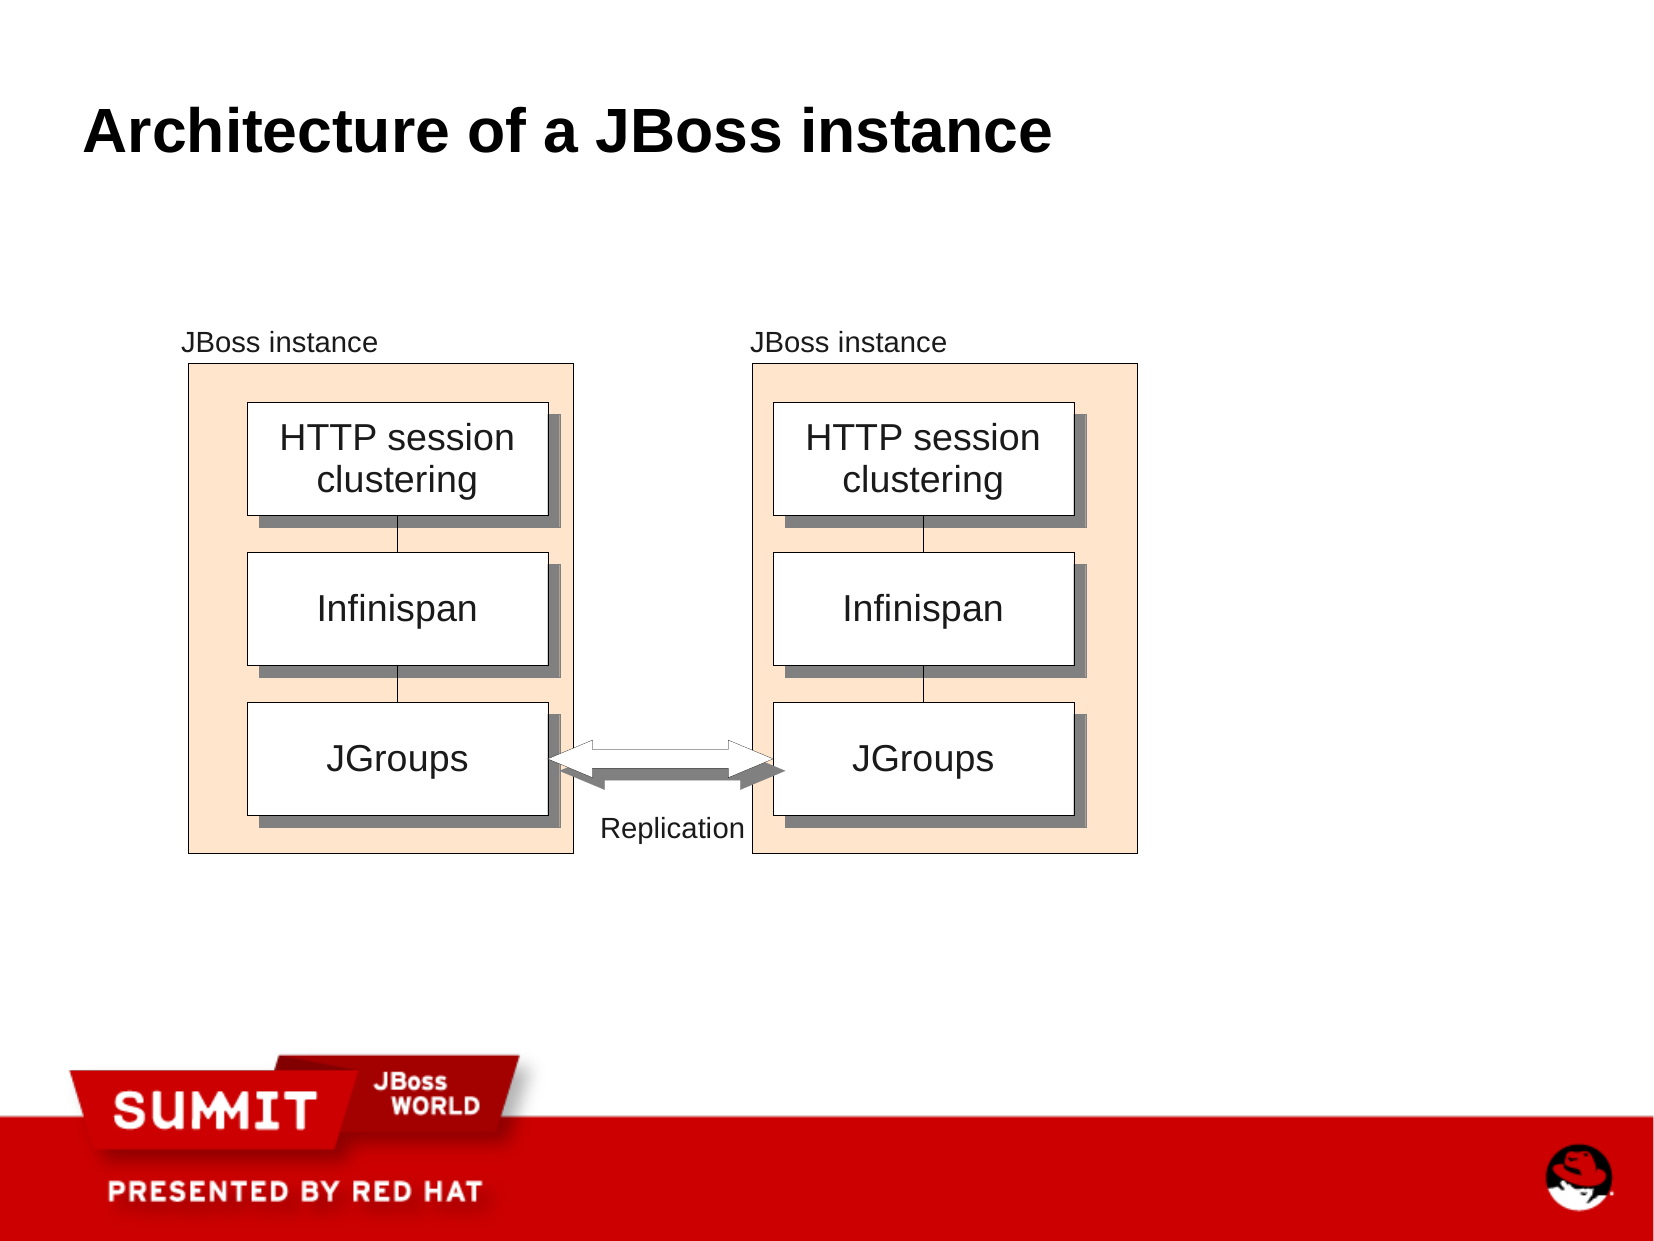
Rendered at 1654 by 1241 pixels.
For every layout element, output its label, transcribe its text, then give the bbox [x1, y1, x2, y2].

picture [0, 1043, 1654, 1241]
title Architecture of a JBoss instance [82, 37, 1571, 226]
chart [0, 112, 1454, 931]
